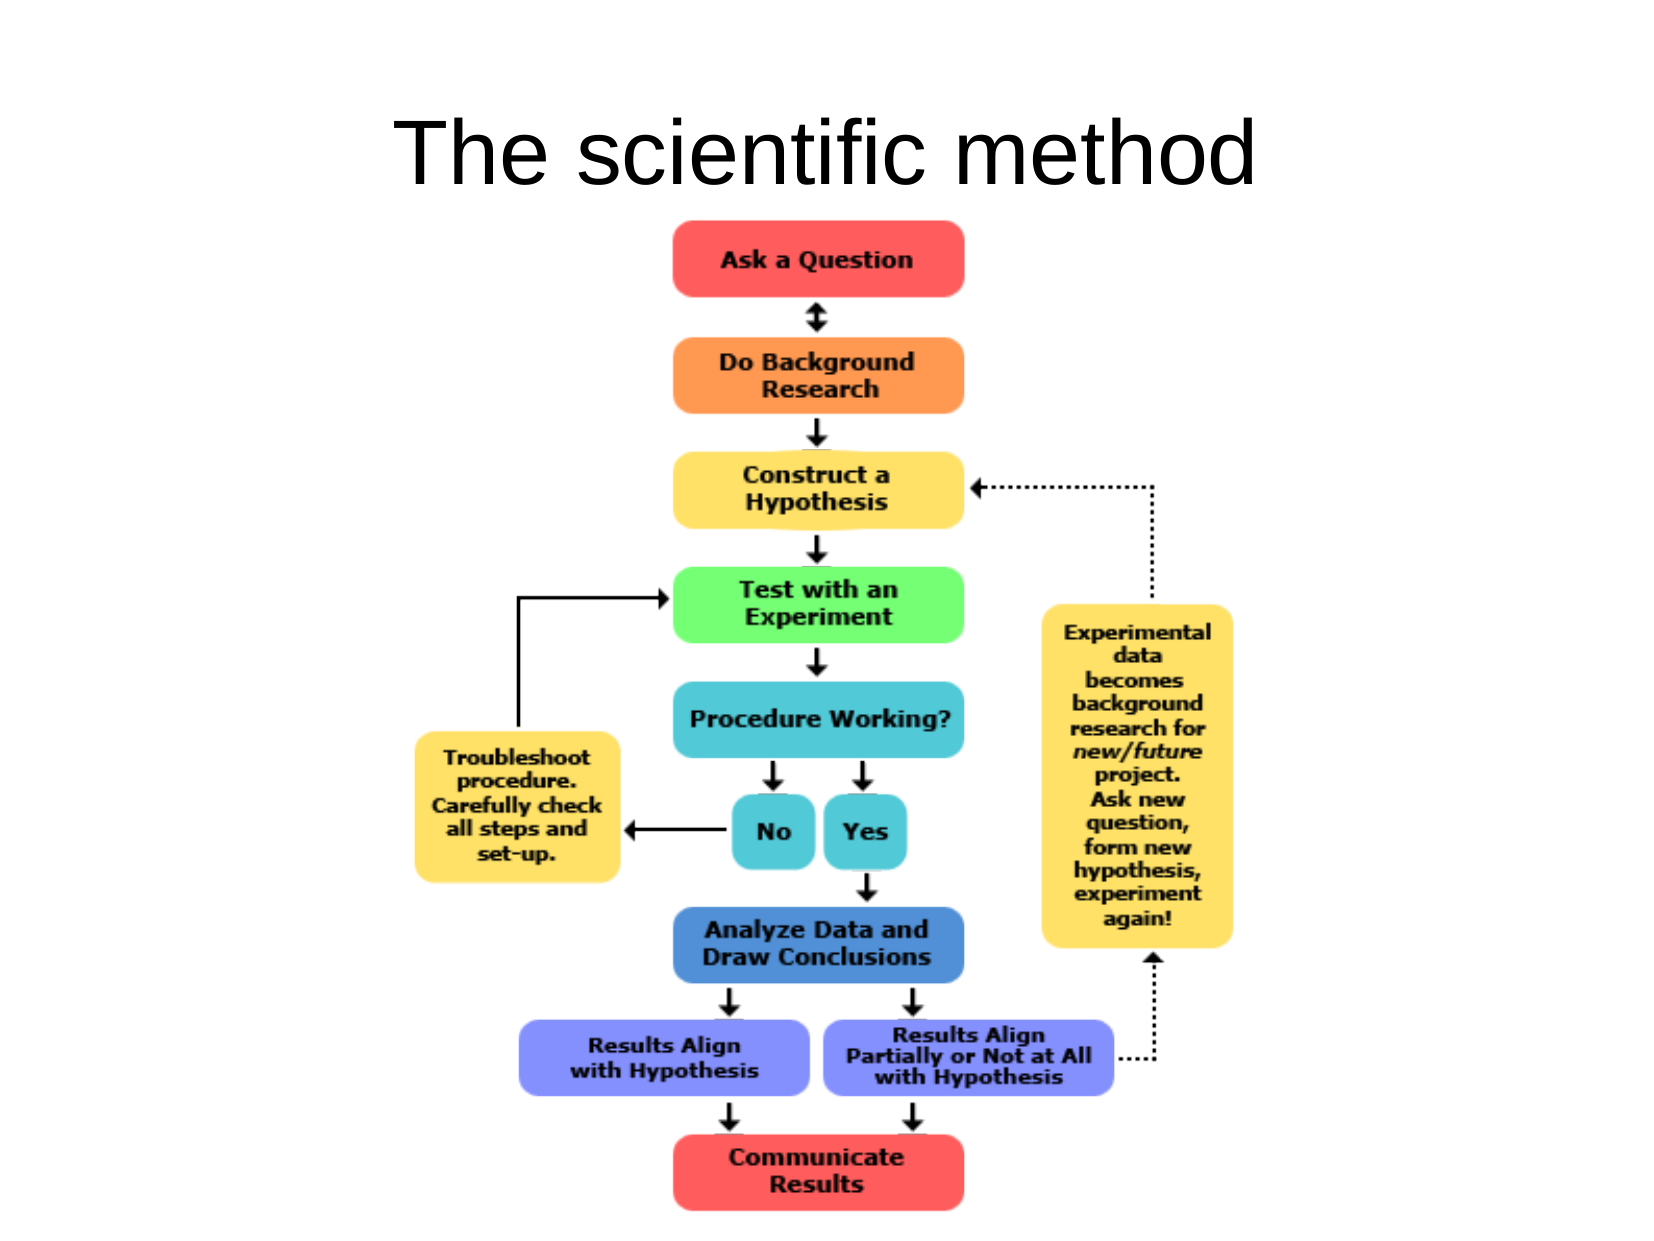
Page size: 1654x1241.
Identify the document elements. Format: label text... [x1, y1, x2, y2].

title The scientific method [82, 49, 1571, 257]
picture [394, 206, 1259, 1241]
